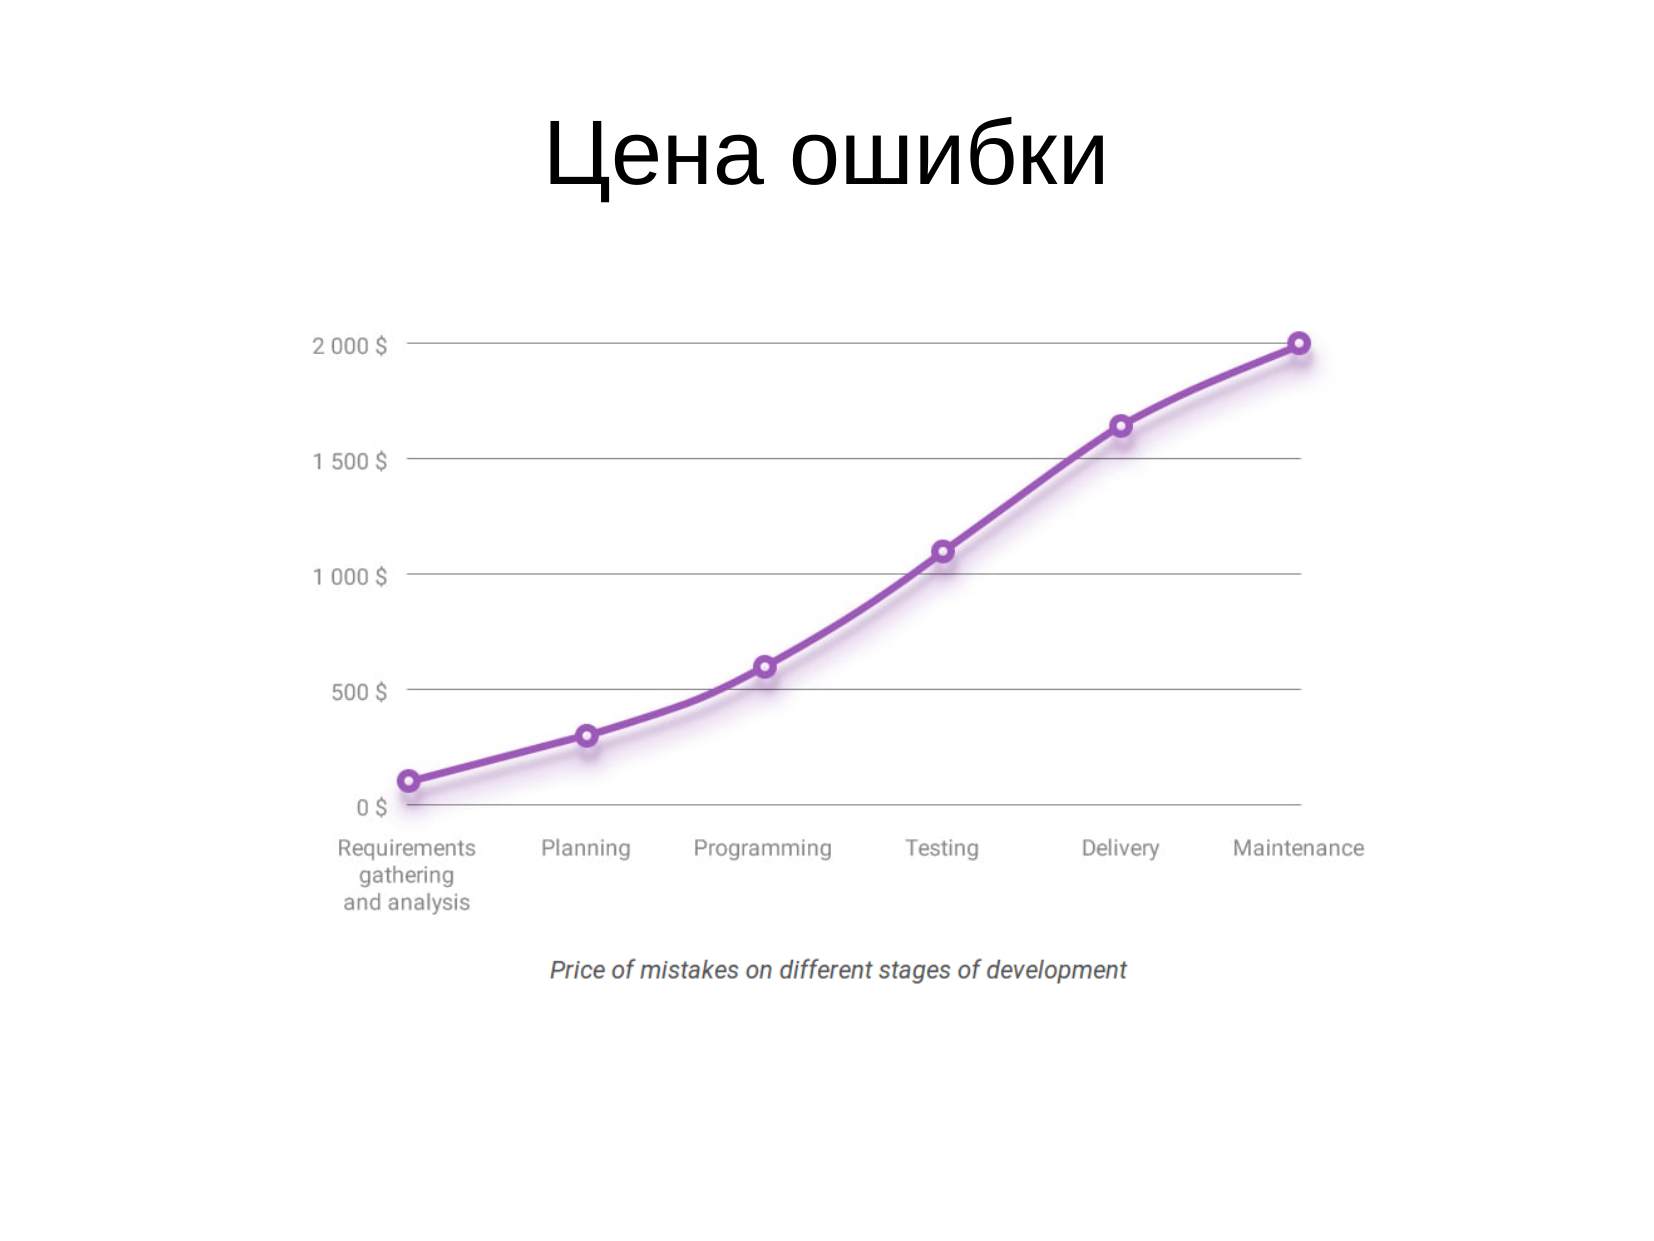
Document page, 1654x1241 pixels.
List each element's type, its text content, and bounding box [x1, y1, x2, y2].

picture [254, 290, 1399, 1010]
title Цена ошибки [82, 49, 1571, 257]
